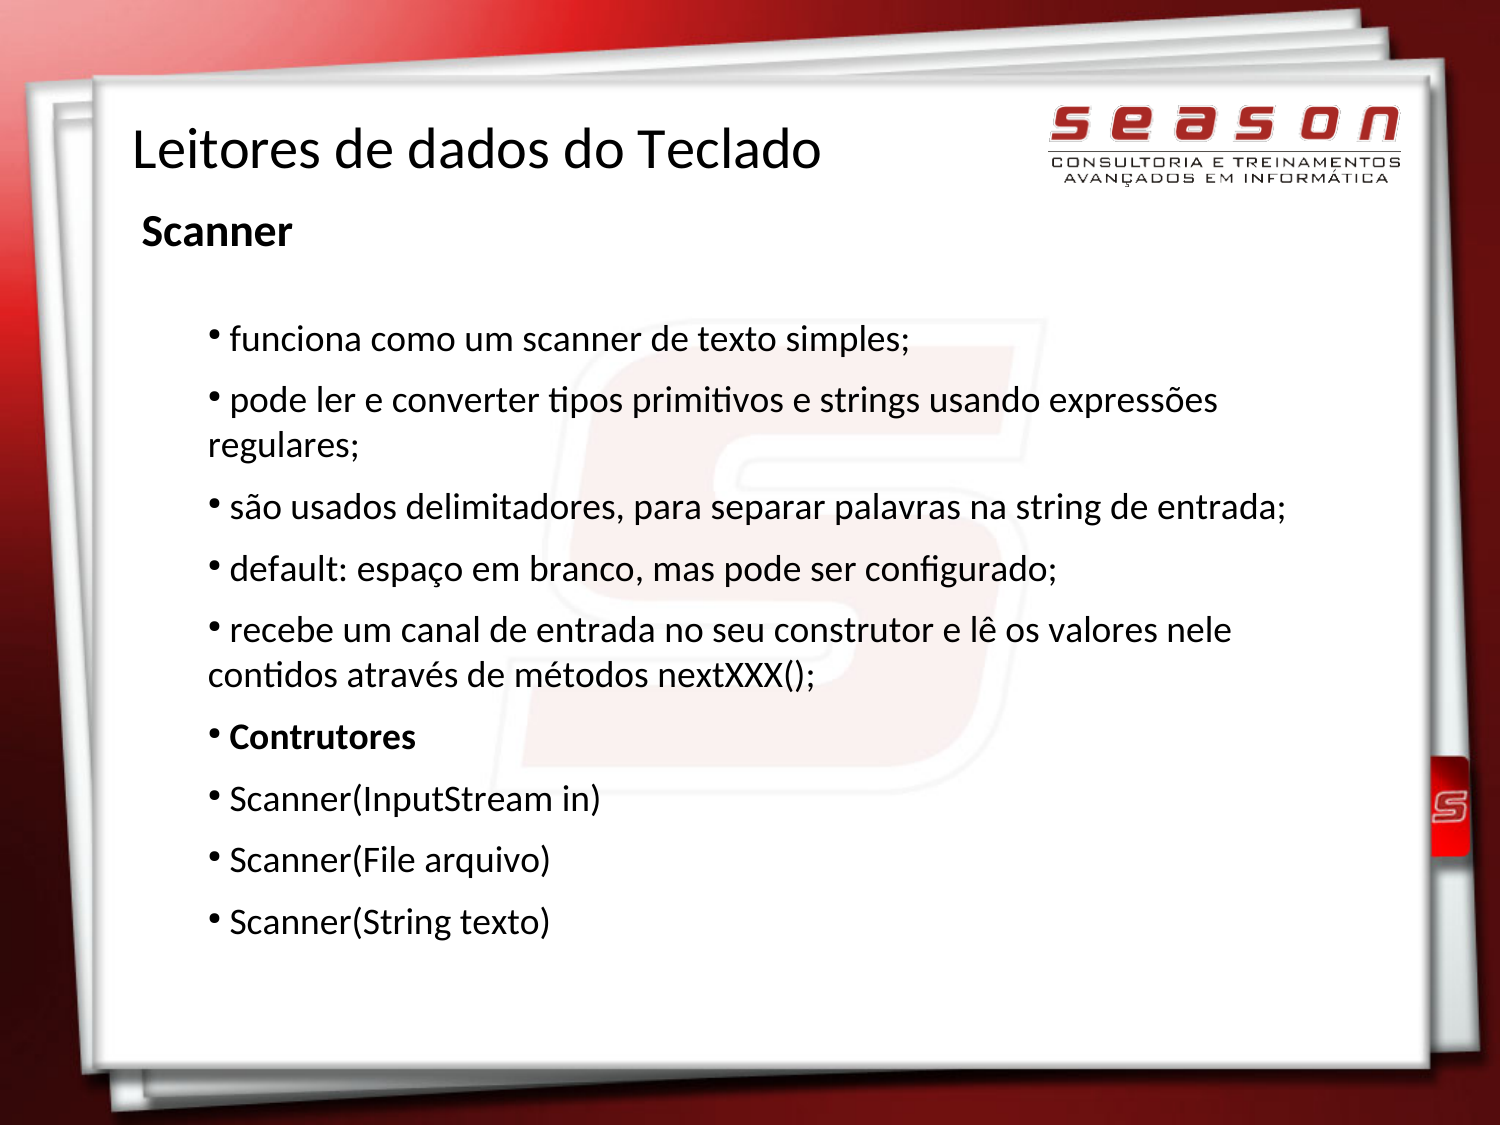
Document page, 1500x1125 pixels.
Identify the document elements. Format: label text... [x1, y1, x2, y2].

picture [0, 0, 1500, 1125]
text_box funciona como um scanner de texto simples; pode ler e converter tipos primitivos e strings usando expressões regulares; são usados delimitadores, para separar palavras na string de entrada; default: espaço em branco, mas pode ser configurado; recebe um canal de entrada no seu construtor e lê os valores nele contidos através de métodos nextXXX(); Contrutores Scanner(InputStream in) Scanner(File arquivo) Scanner(String texto) [207, 291, 1328, 965]
title Leitores de dados do Teclado [118, 33, 1394, 257]
text_box Scanner [141, 200, 1240, 256]
